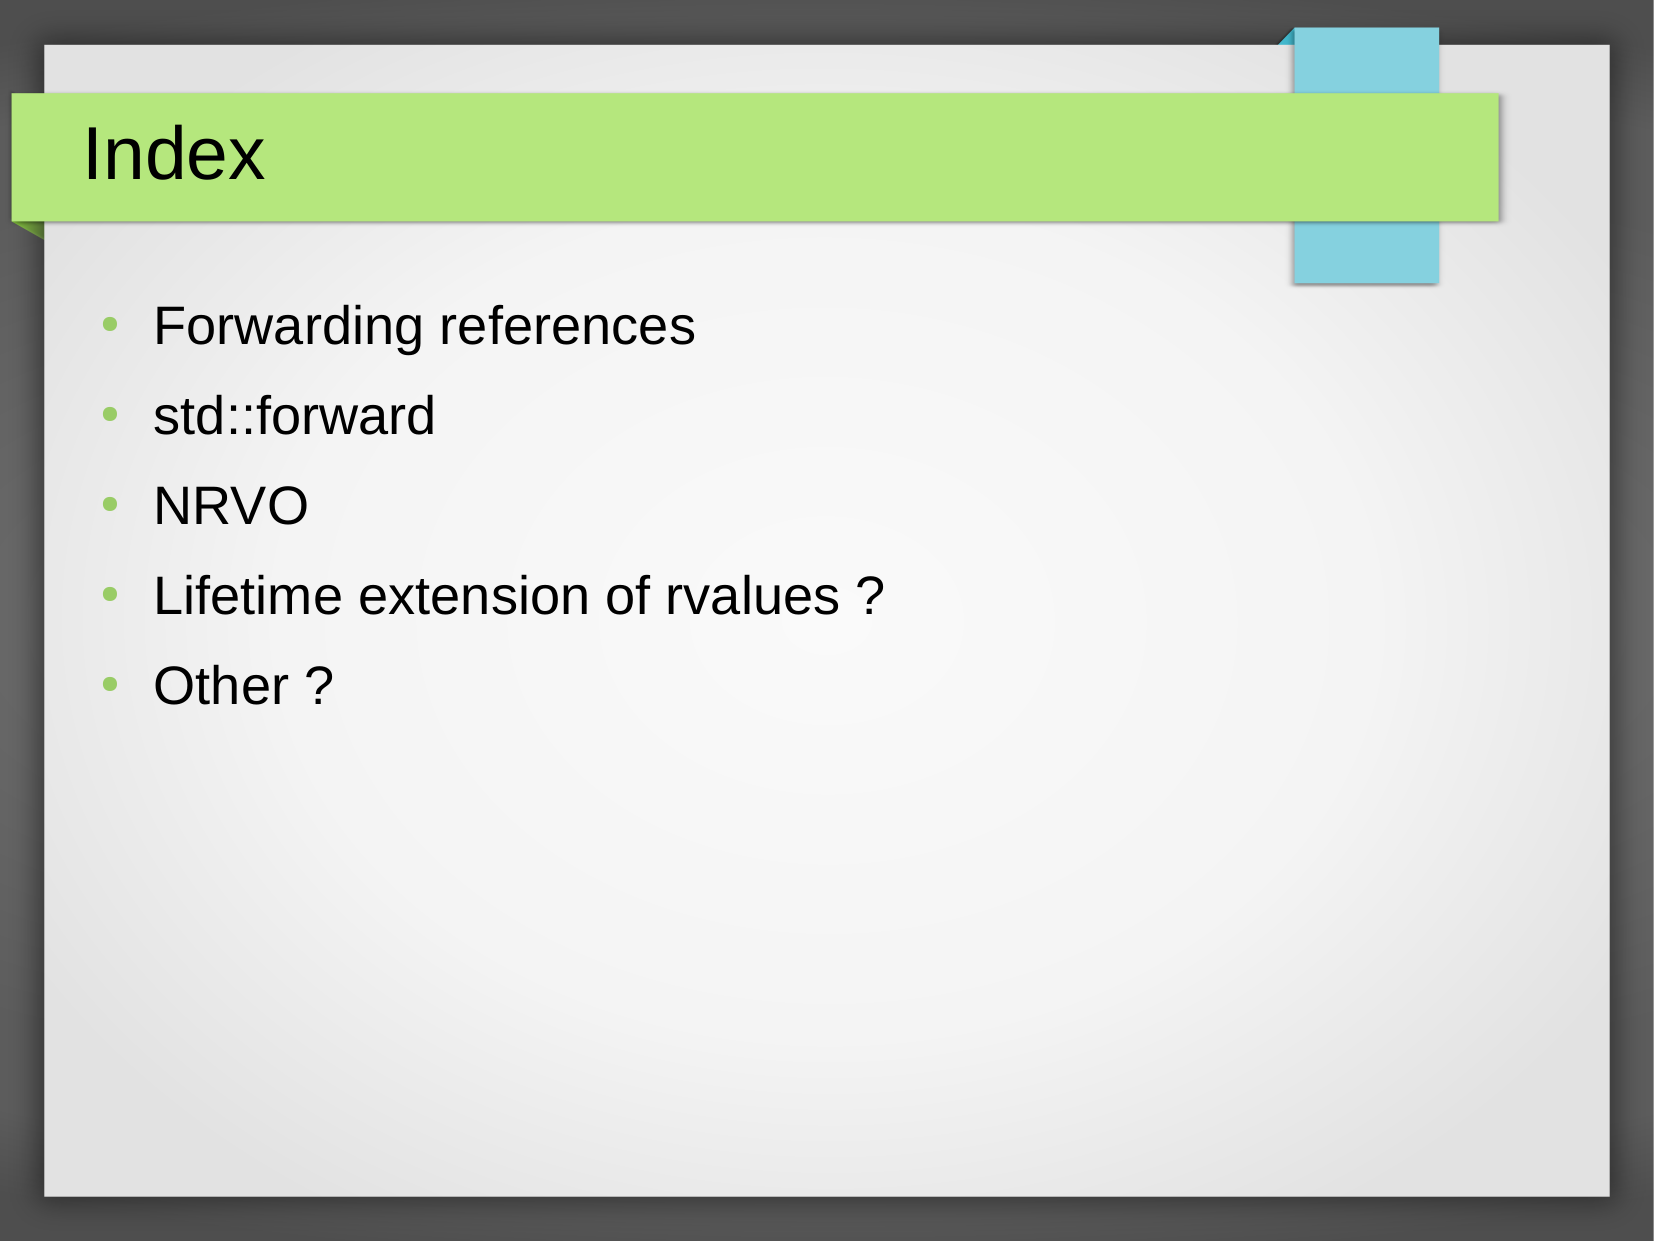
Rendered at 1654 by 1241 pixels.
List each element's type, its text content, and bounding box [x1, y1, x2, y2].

title Index [82, 94, 1264, 213]
list Forwarding references std::forward NRVO Lifetime extension of rvalues ? Other ? [82, 295, 1571, 1015]
picture [0, 0, 1654, 1241]
